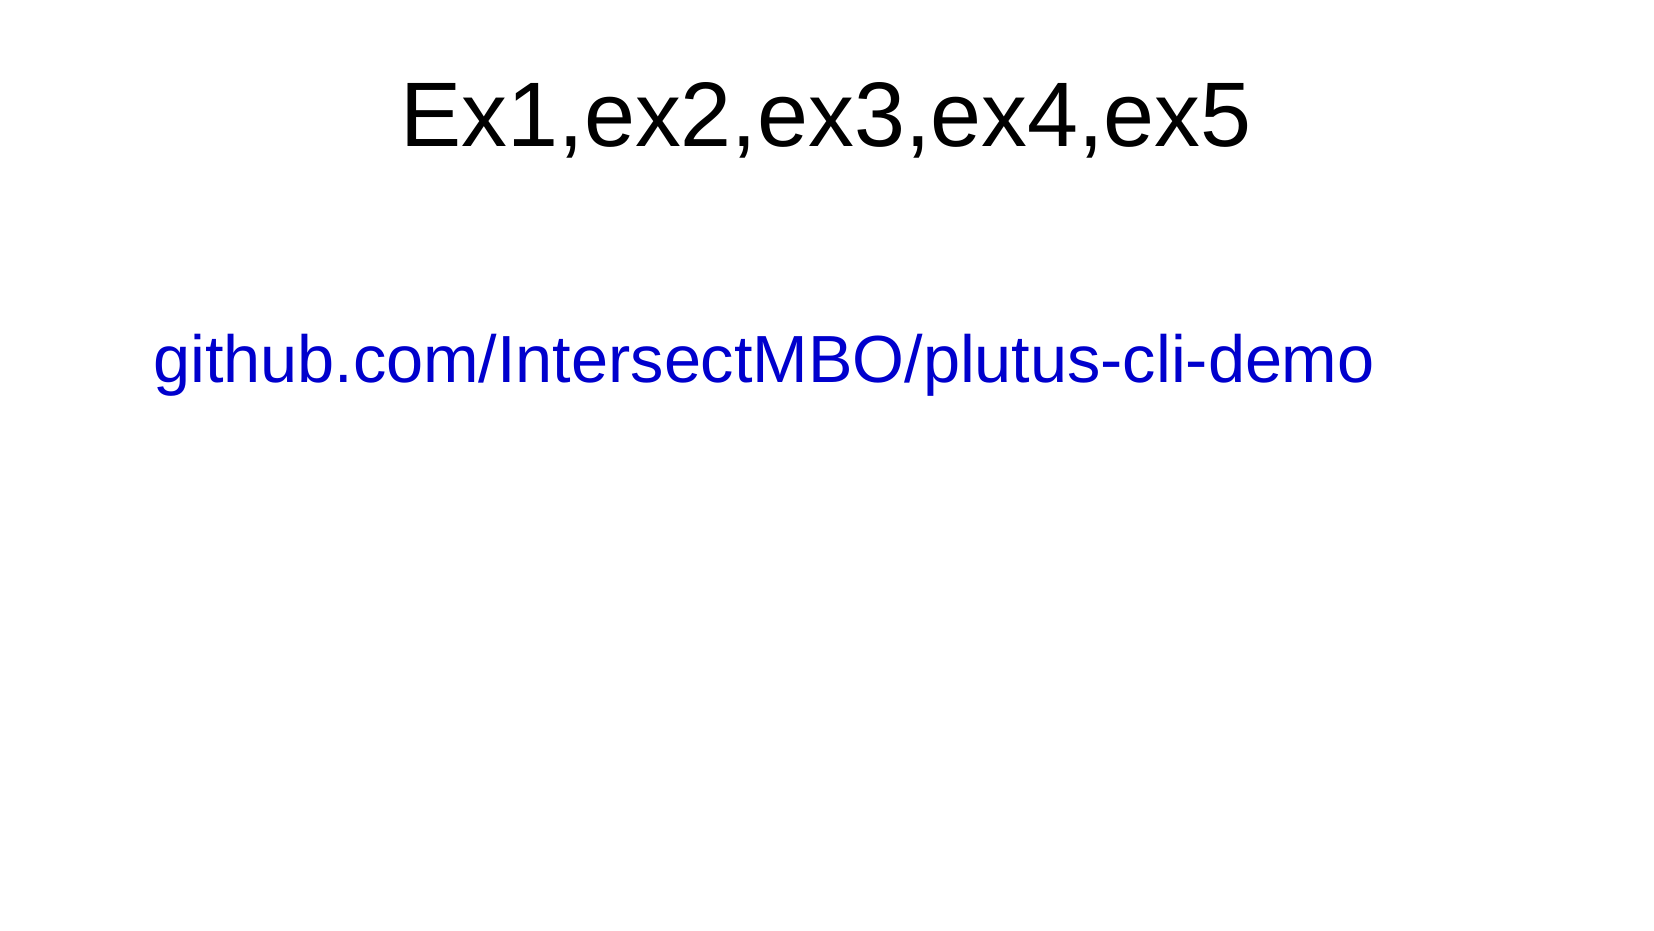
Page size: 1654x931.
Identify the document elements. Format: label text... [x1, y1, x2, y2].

list github.com/IntersectMBO/plutus-cli-demo [82, 217, 1571, 758]
title Ex1,ex2,ex3,ex4,ex5 [82, 37, 1571, 193]
